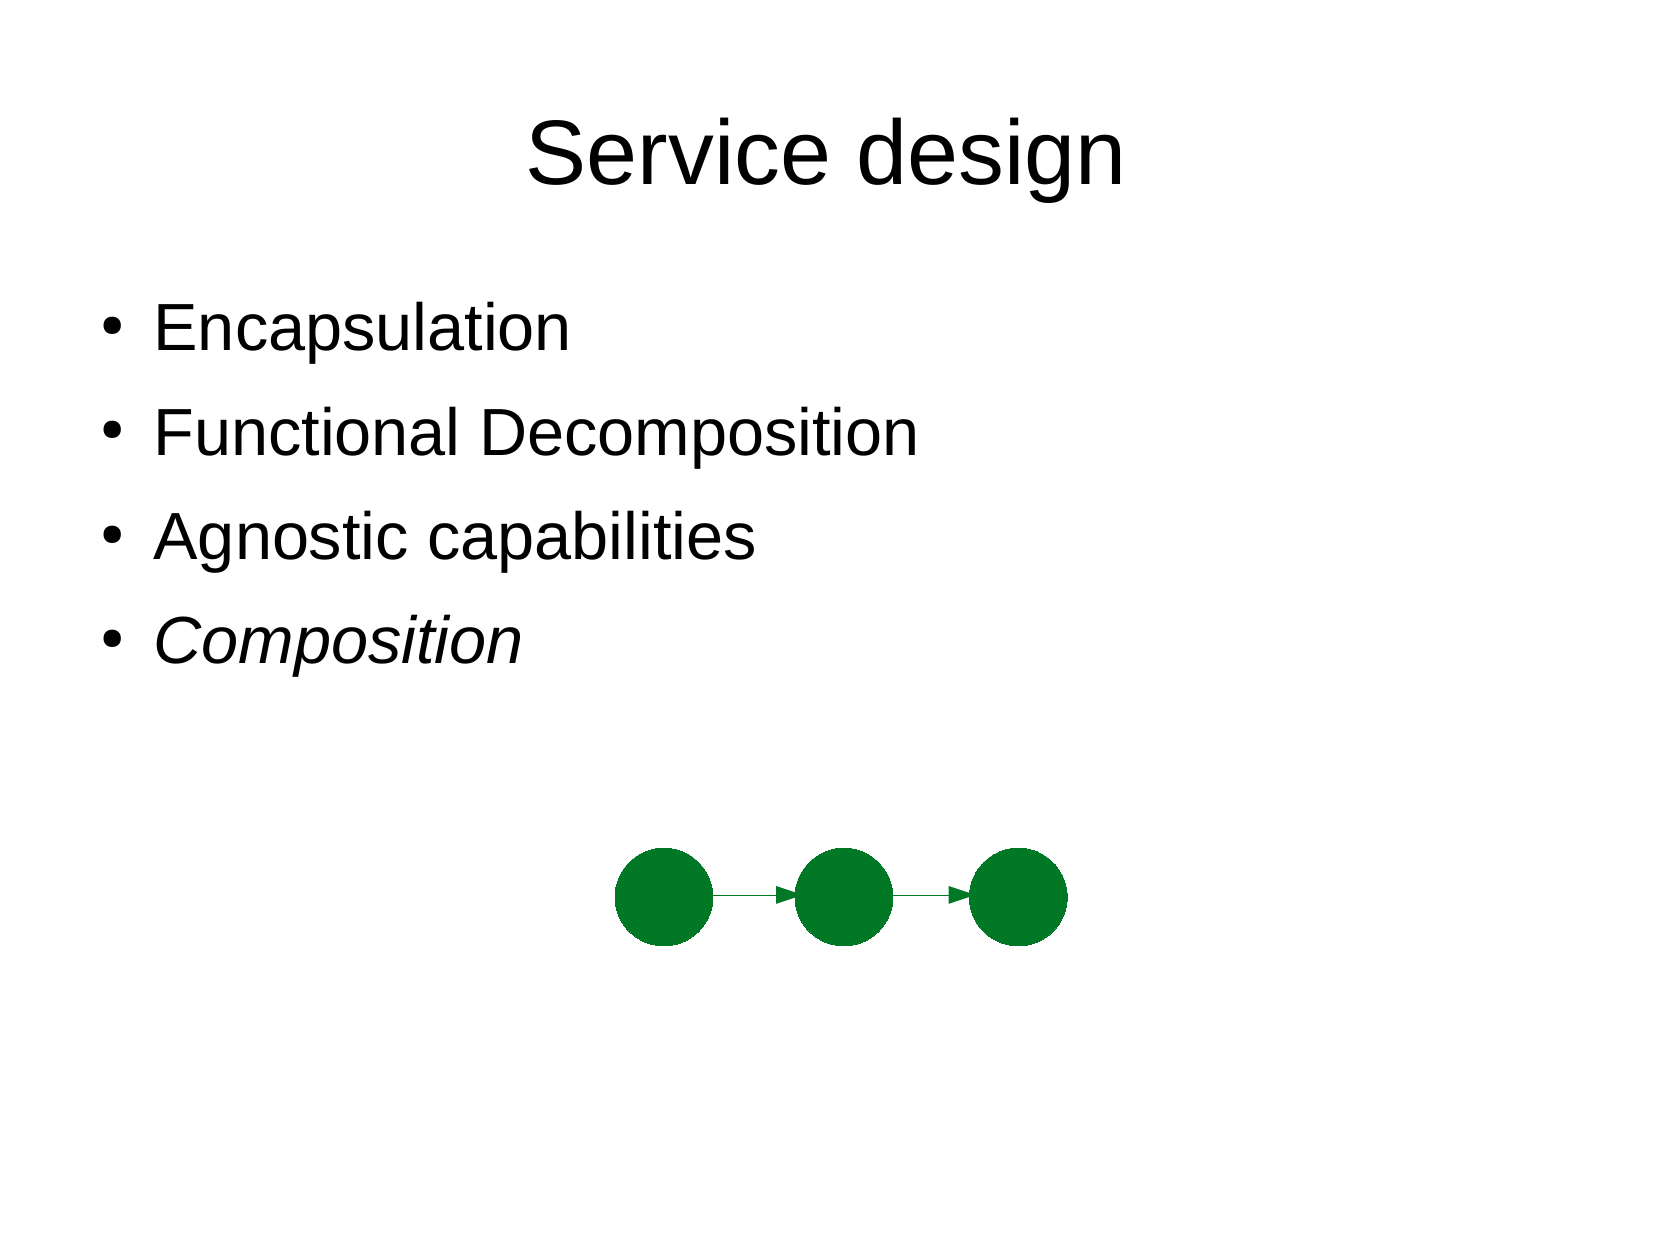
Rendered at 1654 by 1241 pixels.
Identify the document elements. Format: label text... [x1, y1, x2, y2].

text_box [969, 848, 1068, 946]
list Encapsulation Functional Decomposition Agnostic capabilities Composition [82, 290, 1571, 1010]
text_box [795, 848, 893, 946]
text_box [615, 848, 713, 946]
title Service design [82, 49, 1571, 257]
